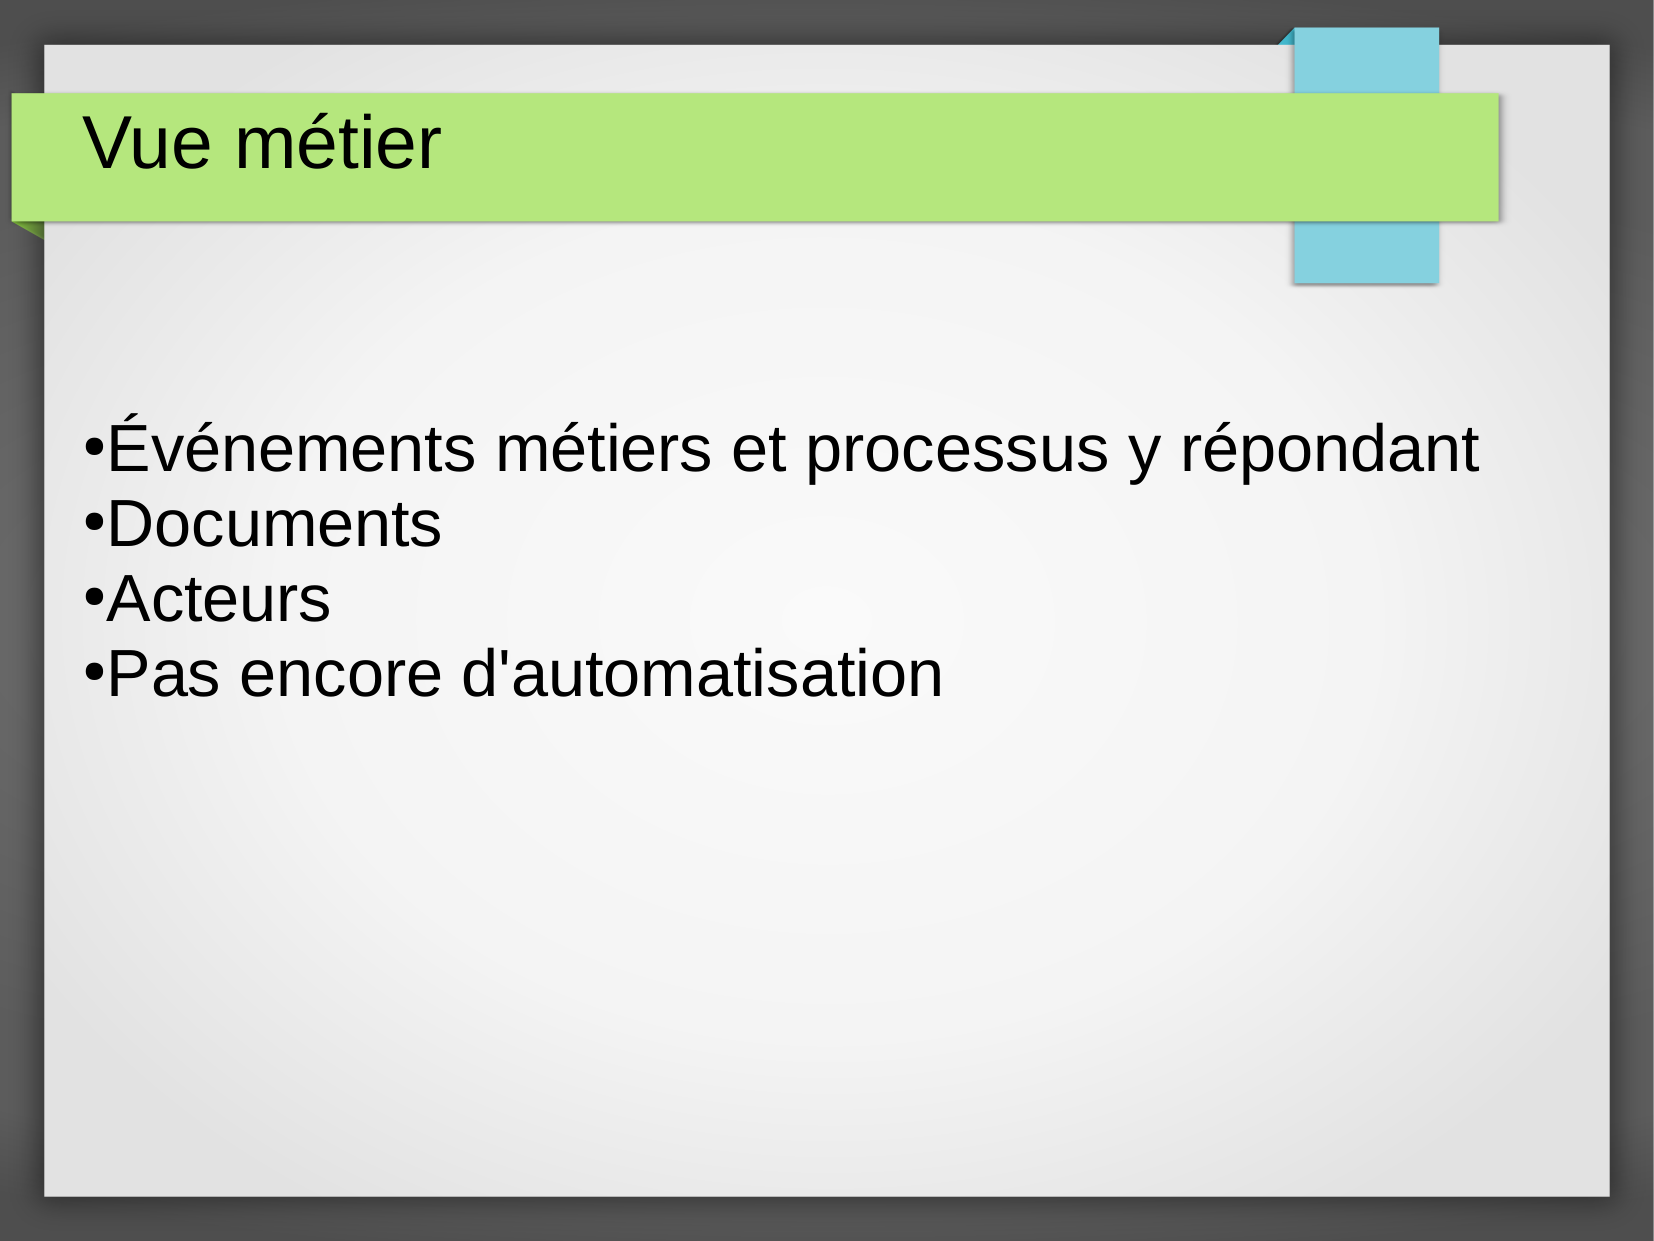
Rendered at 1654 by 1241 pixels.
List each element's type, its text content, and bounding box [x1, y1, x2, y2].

subtitle Événements métiers et processus y répondant Documents Acteurs Pas encore d'automatisation [82, 49, 1571, 1010]
picture [0, 0, 1654, 1241]
